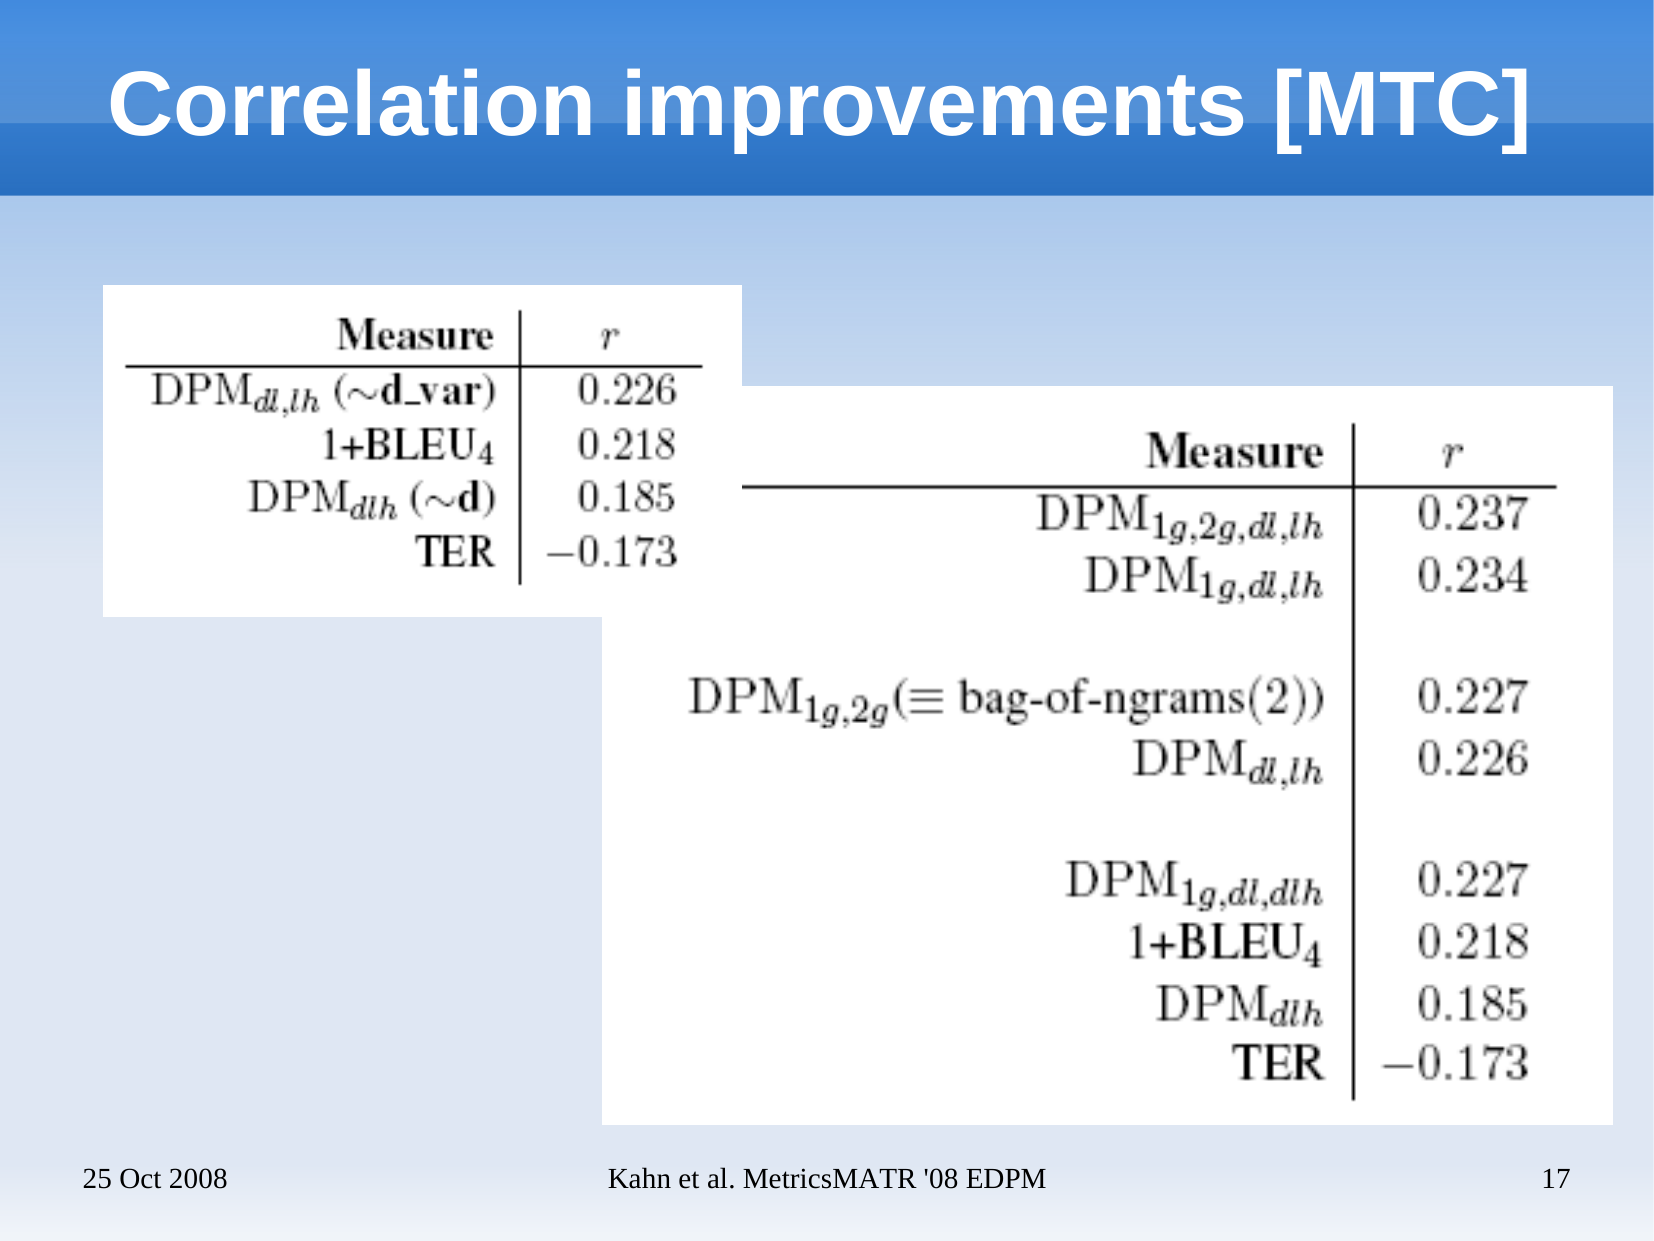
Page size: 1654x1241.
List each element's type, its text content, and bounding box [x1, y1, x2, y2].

title Correlation improvements [MTC] [76, 0, 1565, 208]
picture [0, 0, 1654, 1241]
